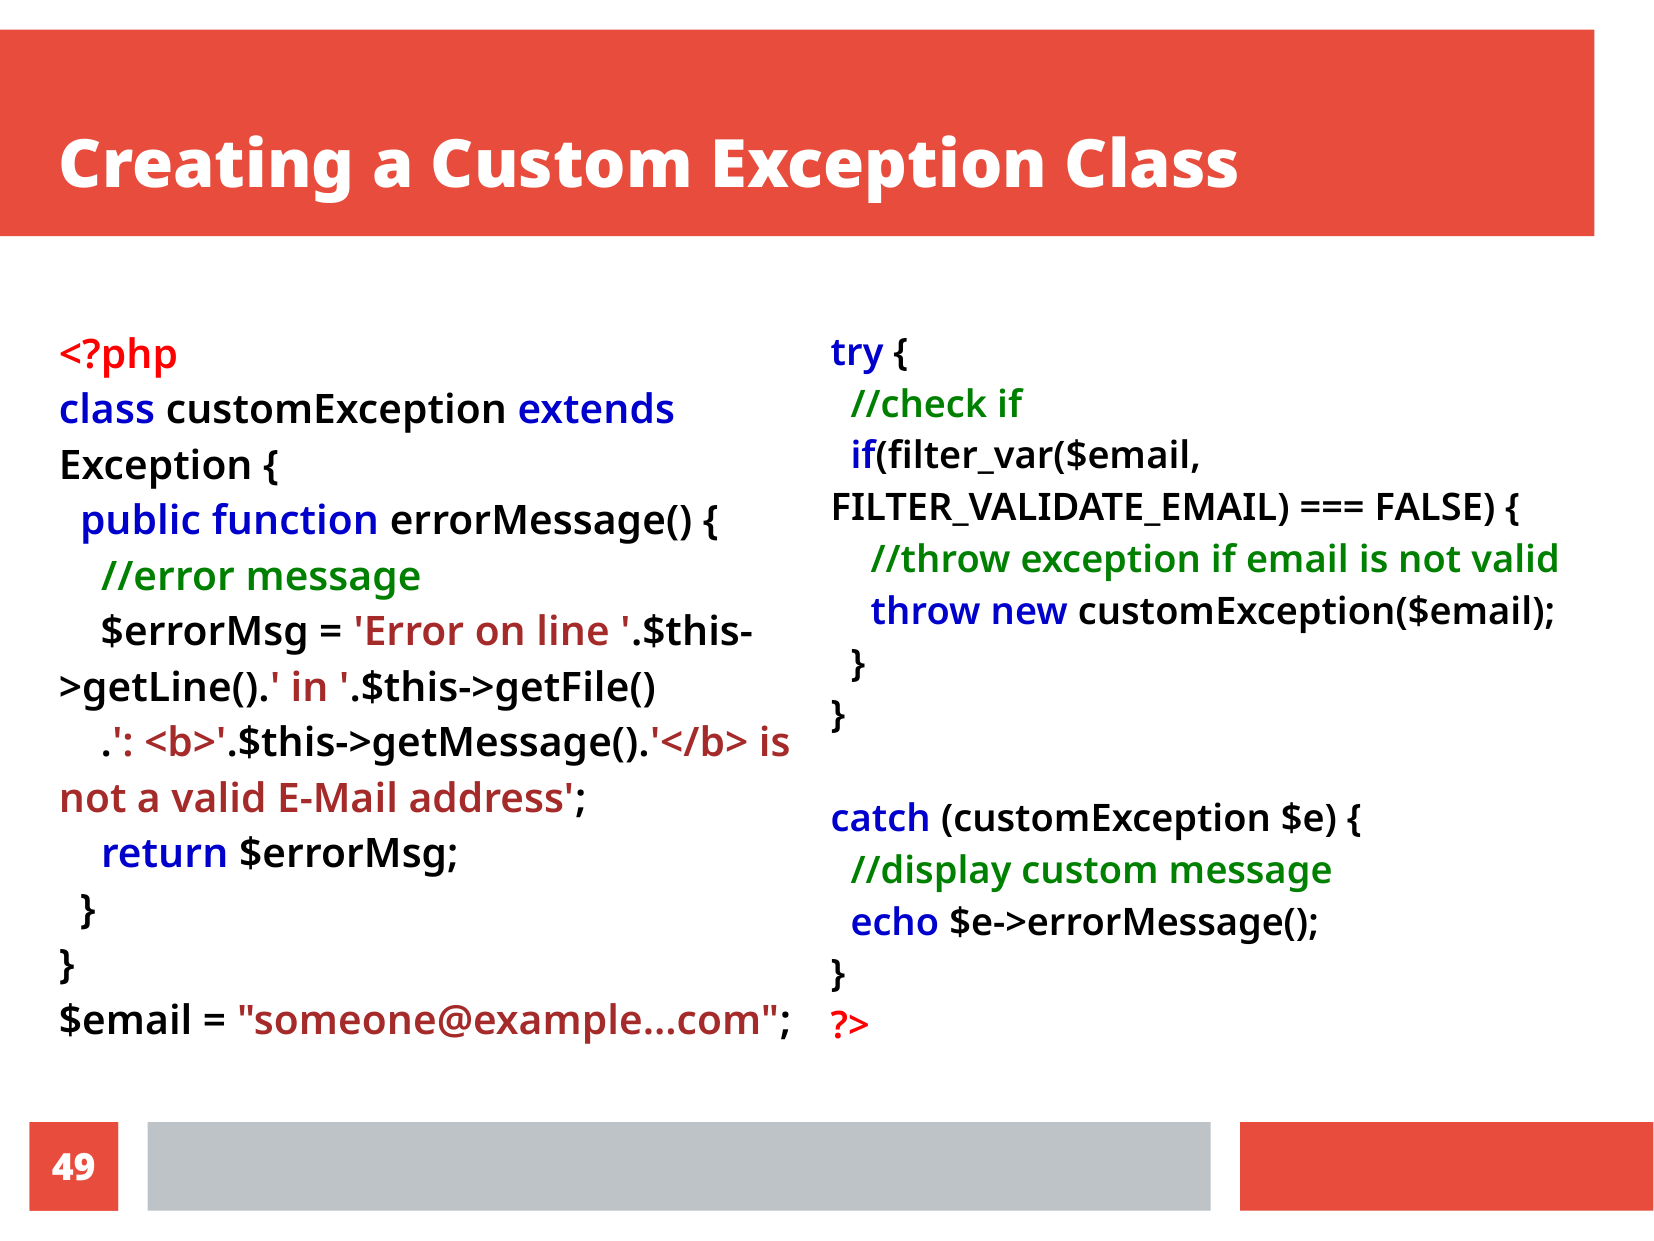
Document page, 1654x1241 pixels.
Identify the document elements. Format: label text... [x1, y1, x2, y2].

list <?php class customException extends Exception { public function errorMessage() { //error message $errorMsg = 'Error on line '.$this->getLine().' in '.$this->getFile() .': <b>'.$this->getMessage().'</b> is not a valid E-Mail address'; return $errorMsg; } } $email = "someone@example...com"; [59, 324, 794, 1093]
list try { //check if if(filter_var($email, FILTER_VALIDATE_EMAIL) === FALSE) { //throw exception if email is not valid throw new customException($email); } } catch (customException $e) { //display custom message echo $e->errorMessage(); } ?> [830, 324, 1566, 1093]
title Creating a Custom Exception Class [59, 59, 1595, 207]
